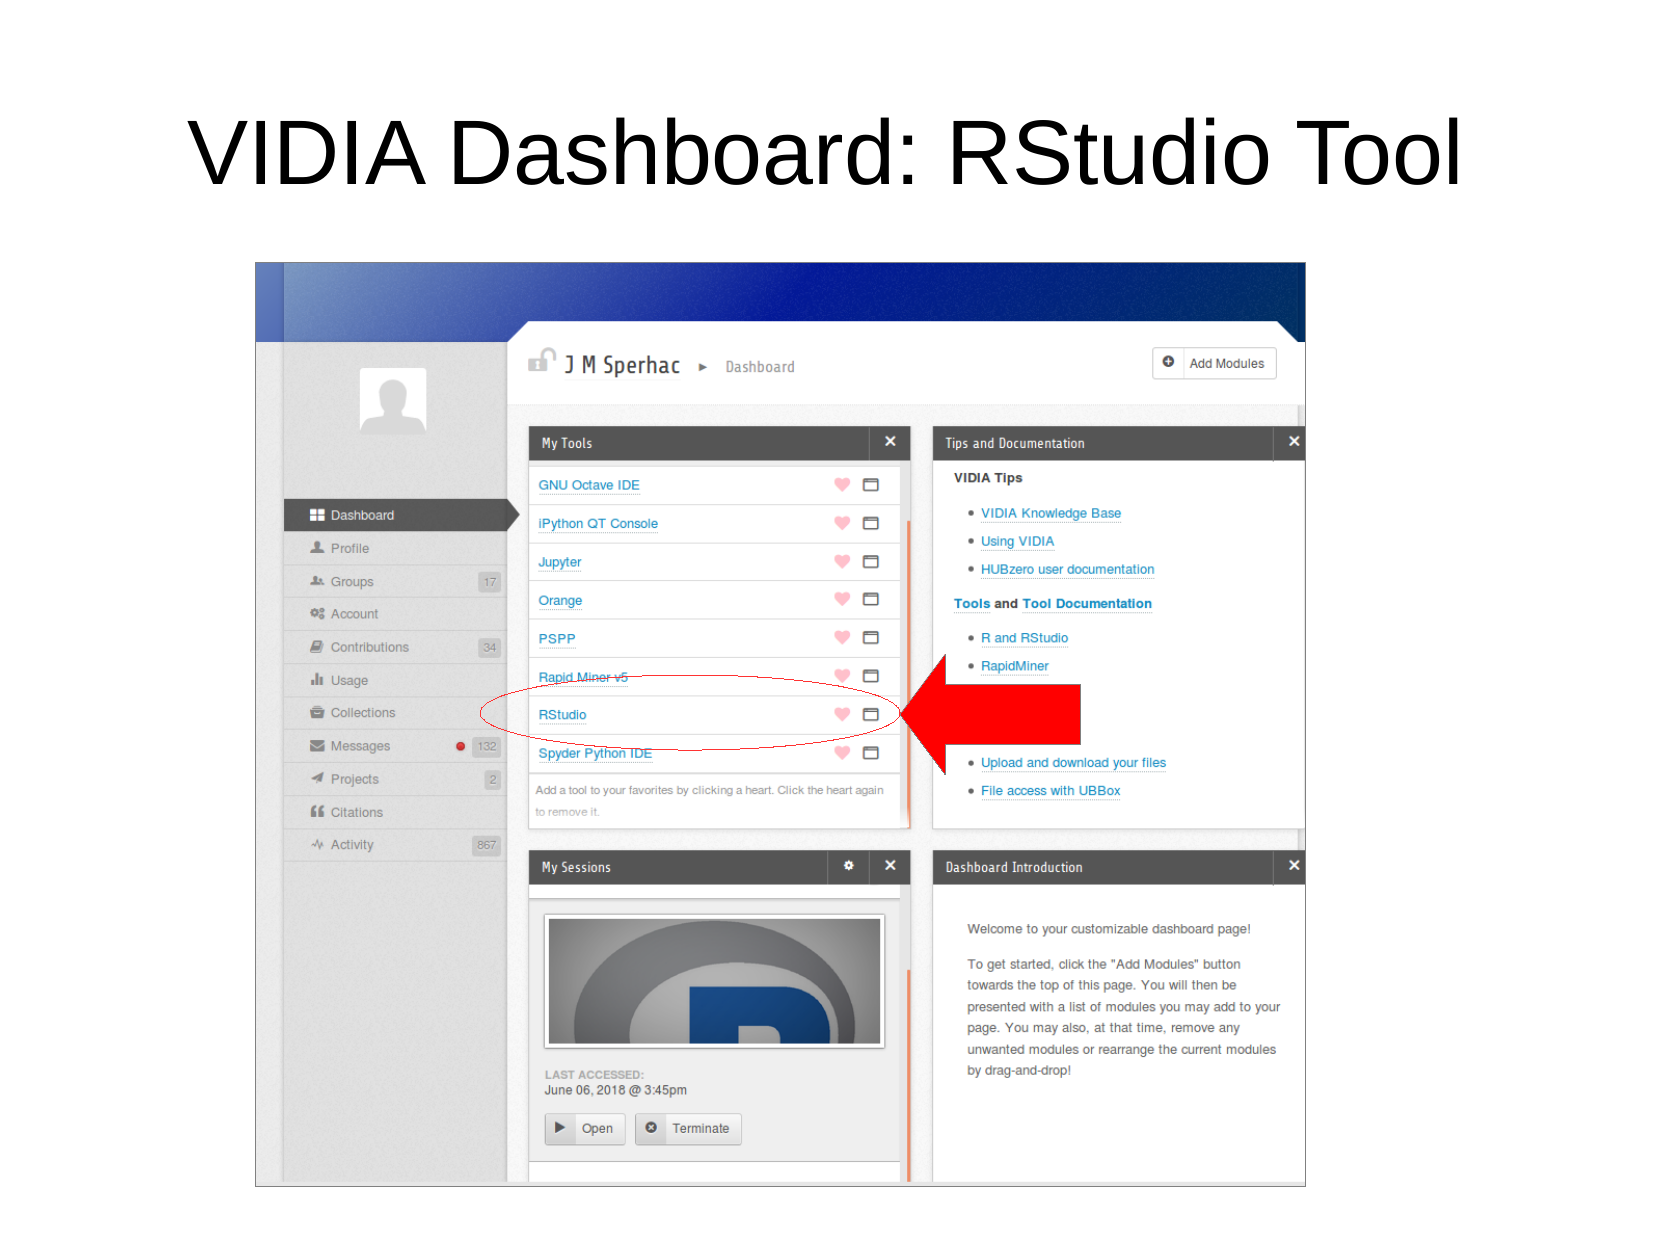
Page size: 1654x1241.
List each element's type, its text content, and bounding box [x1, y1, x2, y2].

text_box [900, 654, 1081, 775]
picture [255, 262, 1306, 1187]
title VIDIA Dashboard: RStudio Tool [82, 49, 1571, 257]
